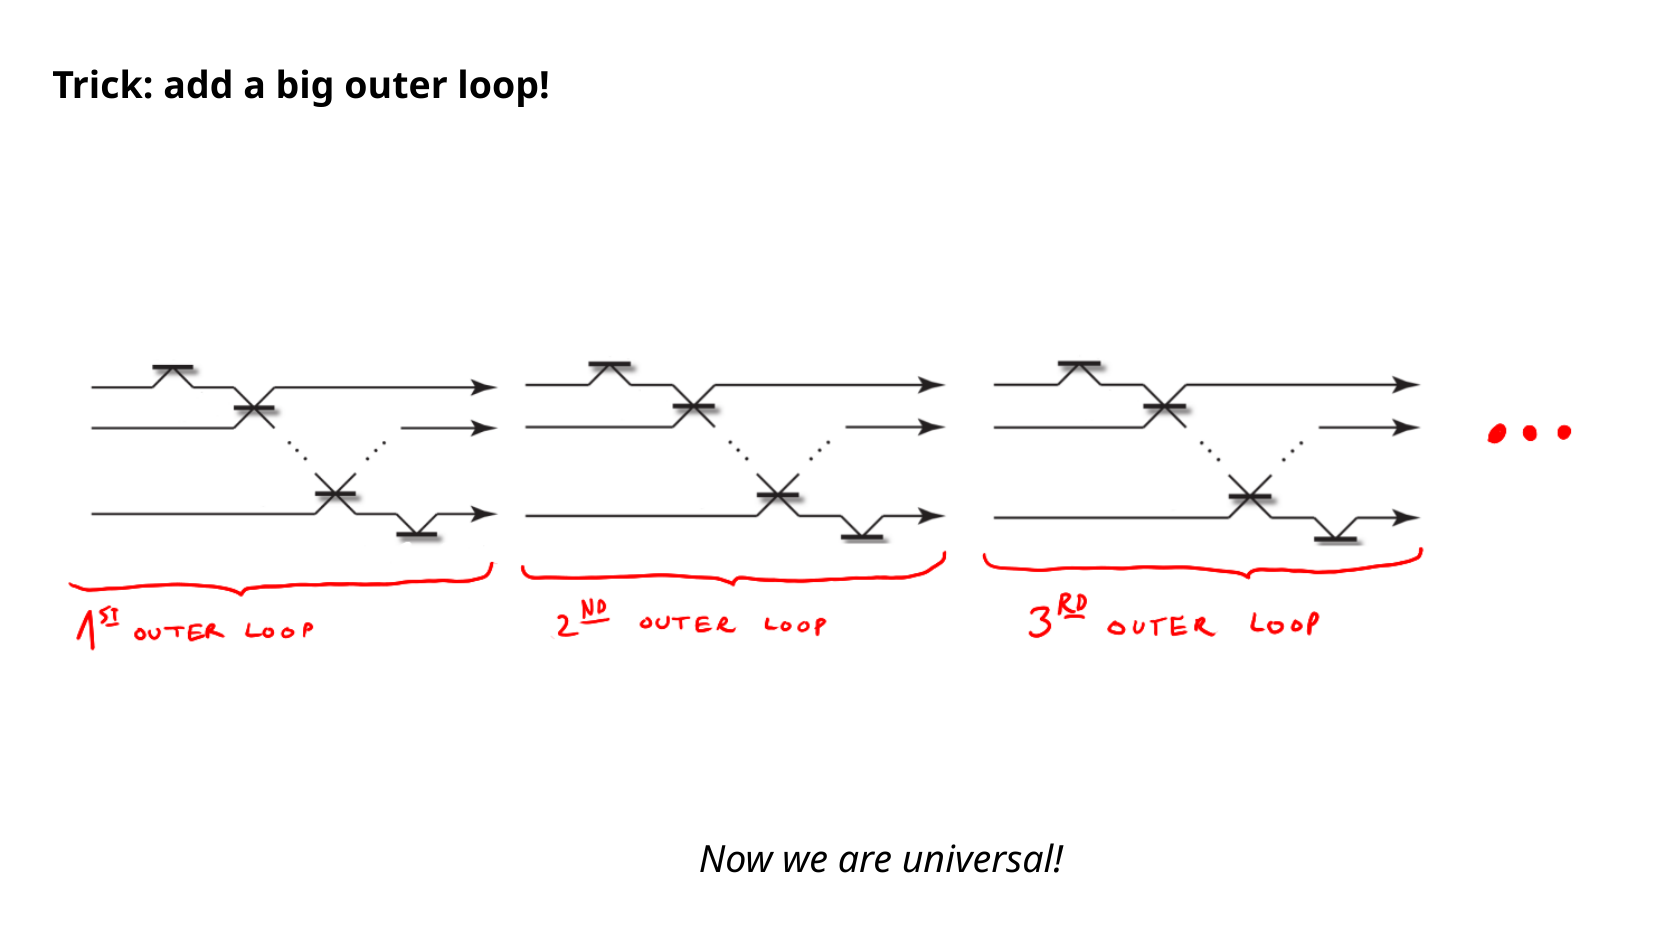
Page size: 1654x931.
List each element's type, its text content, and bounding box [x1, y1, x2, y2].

picture [37, 337, 1636, 676]
text_box Now we are universal! [487, 825, 1276, 889]
text_box Trick: add a big outer loop! [37, 51, 901, 151]
